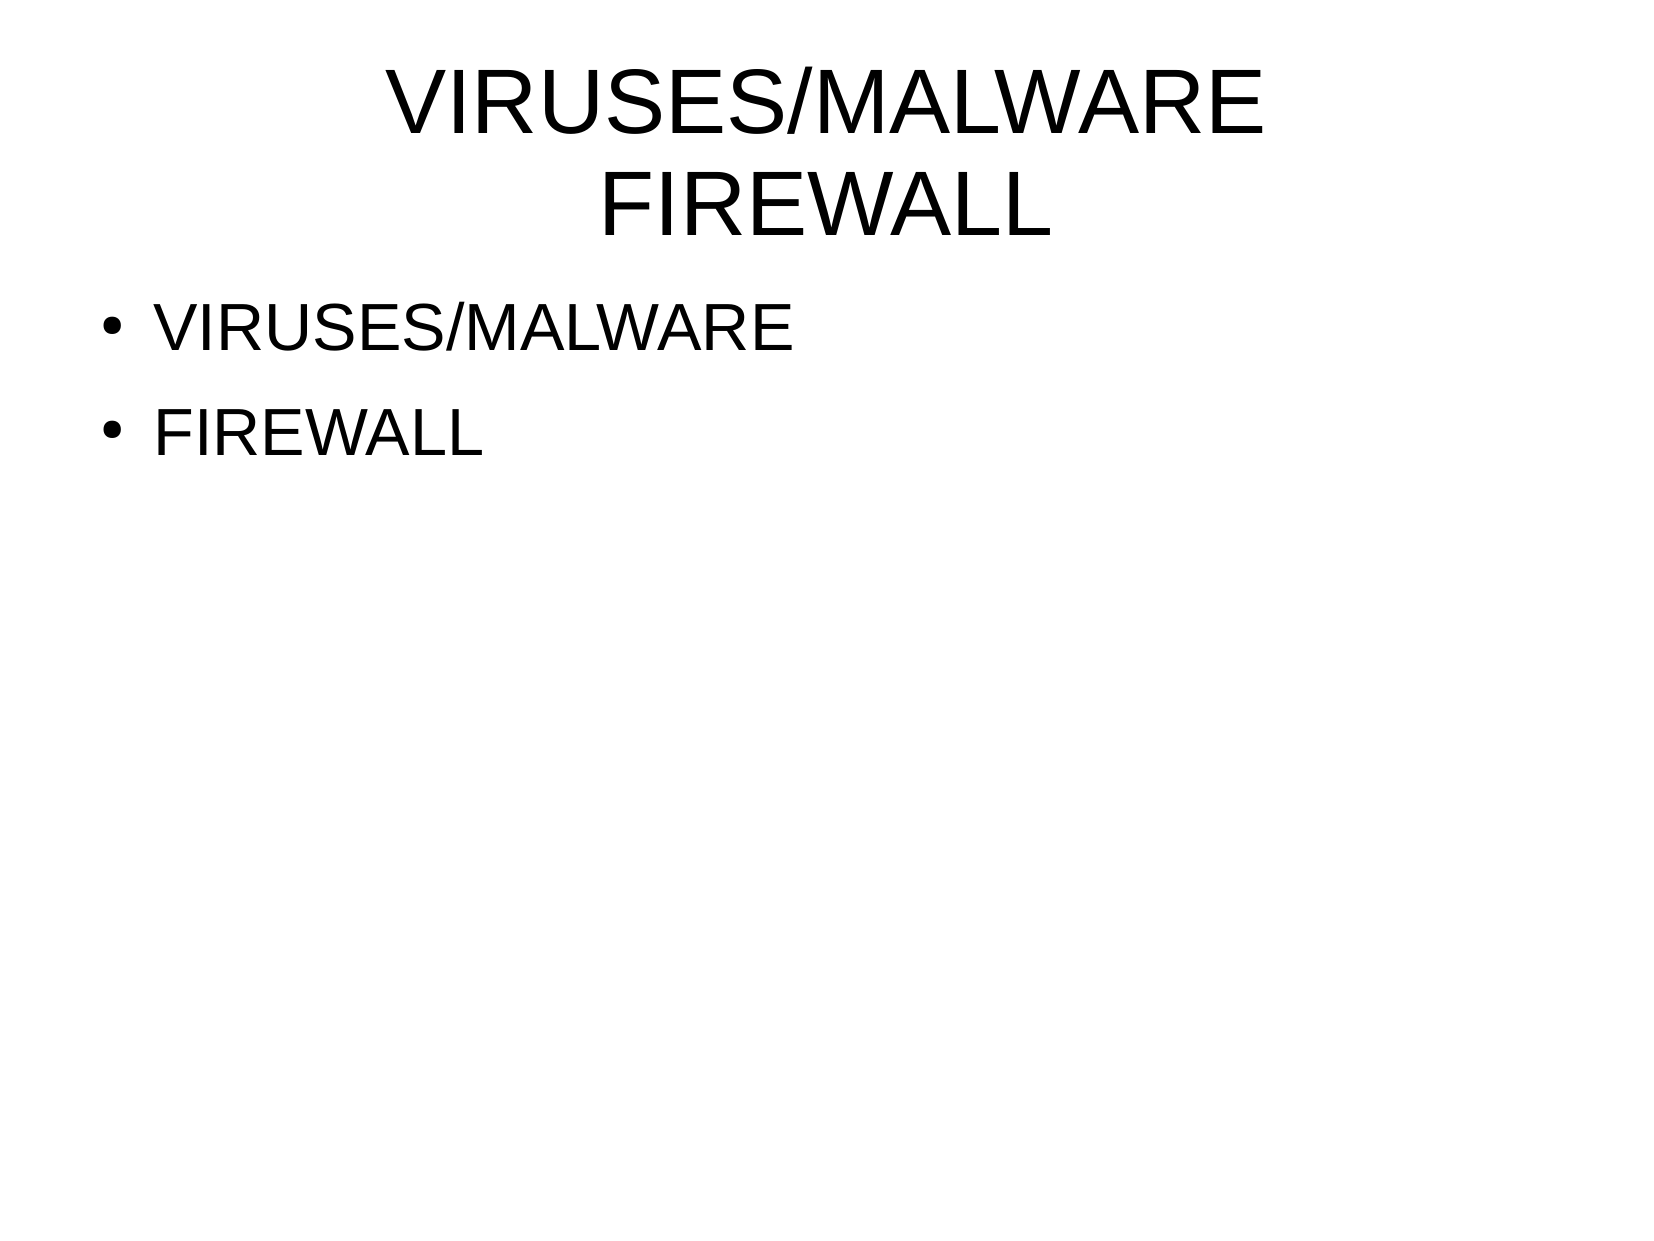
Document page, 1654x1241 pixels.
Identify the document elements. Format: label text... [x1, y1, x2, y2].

title VIRUSES/MALWARE FIREWALL [82, 49, 1571, 257]
list VIRUSES/MALWARE FIREWALL [82, 290, 1571, 1010]
